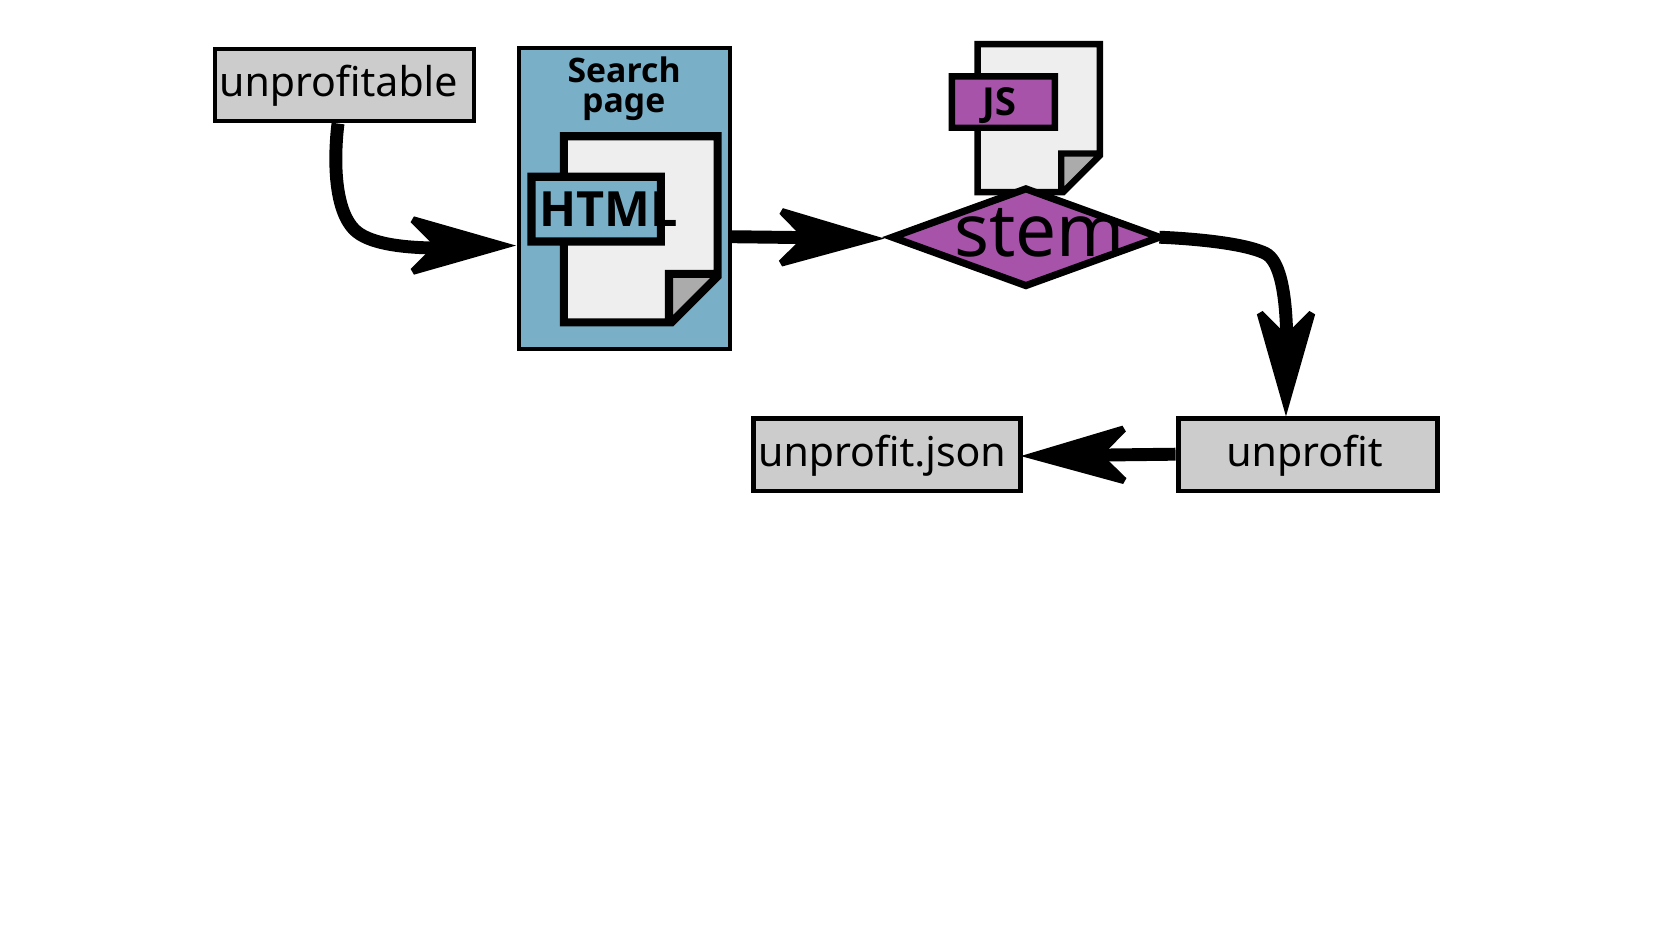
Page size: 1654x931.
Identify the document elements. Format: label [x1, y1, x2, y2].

picture [186, 16, 1467, 922]
